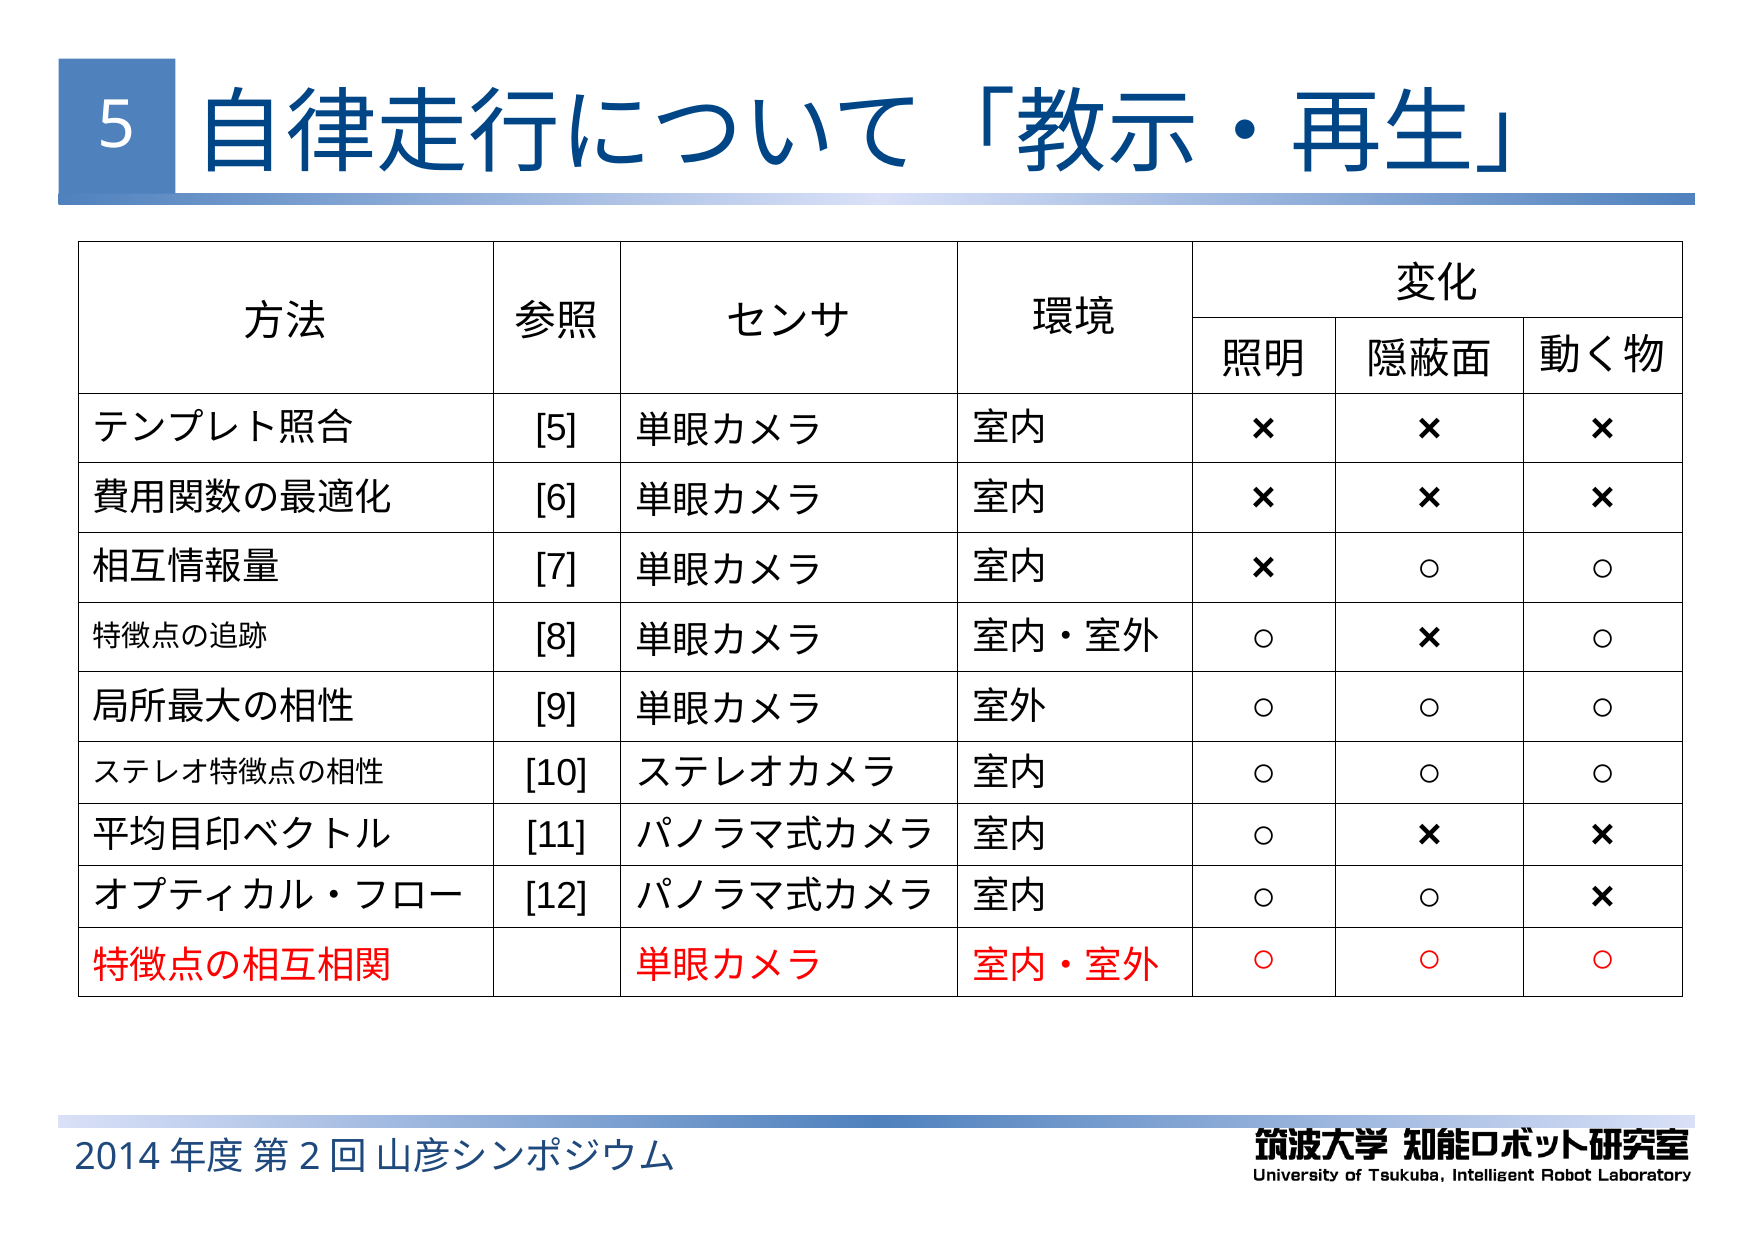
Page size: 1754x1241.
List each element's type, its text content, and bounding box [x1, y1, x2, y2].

table_header 環境 [958, 242, 1192, 393]
table_cell × [1336, 463, 1523, 532]
table_cell 特徴点の相互相関 [79, 928, 493, 996]
table_cell 局所最大の相性 [79, 672, 493, 741]
table_cell パノラマ式カメラ [621, 804, 957, 865]
table_cell ステレオ特徴点の相性 [79, 742, 493, 803]
table_cell ○ [1336, 928, 1523, 996]
table_cell ○ [1524, 672, 1682, 741]
table_cell × [1524, 866, 1682, 927]
table_cell 隠蔽面 [1336, 318, 1523, 393]
picture [1252, 1127, 1691, 1182]
table_cell 室内 [958, 866, 1192, 927]
table_cell [6] [494, 463, 620, 532]
table_cell ○ [1524, 603, 1682, 671]
table_cell テンプレト照合 [79, 394, 493, 462]
table_cell × [1193, 533, 1335, 602]
table_cell ○ [1524, 742, 1682, 803]
table_cell 室内・室外 [958, 928, 1192, 996]
table_cell 室内・室外 [958, 603, 1192, 671]
table_cell 特徴点の追跡 [79, 603, 493, 671]
table_cell 動く物 [1524, 318, 1682, 393]
table_header センサ [621, 242, 957, 393]
table_cell ○ [1336, 672, 1523, 741]
table_cell 単眼カメラ [621, 463, 957, 532]
table_cell ○ [1193, 603, 1335, 671]
table_cell [9] [494, 672, 620, 741]
table_cell × [1336, 394, 1523, 462]
table_cell [5] [494, 394, 620, 462]
table_cell ○ [1193, 742, 1335, 803]
table_cell 室外 [958, 672, 1192, 741]
table_cell ○ [1336, 533, 1523, 602]
table_cell 室内 [958, 804, 1192, 865]
table_cell × [1193, 394, 1335, 462]
table_cell ○ [1524, 533, 1682, 602]
table_cell [7] [494, 533, 620, 602]
table_cell 照明 [1193, 318, 1335, 393]
table_header 方法 [79, 242, 493, 393]
table_cell 単眼カメラ [621, 603, 957, 671]
table_cell 単眼カメラ [621, 672, 957, 741]
table_header 参照 [494, 242, 620, 393]
table_cell × [1524, 804, 1682, 865]
table_cell パノラマ式カメラ [621, 866, 957, 927]
table_cell 平均目印ベクトル [79, 804, 493, 865]
table_cell [494, 928, 620, 996]
table_cell ○ [1524, 928, 1682, 996]
table_cell 単眼カメラ [621, 394, 957, 462]
table_cell [12] [494, 866, 620, 927]
table_cell 費用関数の最適化 [79, 463, 493, 532]
table_cell × [1524, 463, 1682, 532]
table_cell [8] [494, 603, 620, 671]
table_cell 室内 [958, 533, 1192, 602]
title 自律走行について「教示・再生」 [193, 61, 1651, 205]
table_cell 相互情報量 [79, 533, 493, 602]
table_cell × [1524, 394, 1682, 462]
table_cell 単眼カメラ [621, 928, 957, 996]
table_cell 単眼カメラ [621, 533, 957, 602]
table_cell 室内 [958, 742, 1192, 803]
table_cell ○ [1193, 804, 1335, 865]
table_cell [10] [494, 742, 620, 803]
table_cell 室内 [958, 394, 1192, 462]
table_cell × [1336, 603, 1523, 671]
table_cell × [1336, 804, 1523, 865]
table_cell ステレオカメラ [621, 742, 957, 803]
table_cell × [1193, 463, 1335, 532]
table_cell 室内 [958, 463, 1192, 532]
table_cell ○ [1336, 866, 1523, 927]
table_cell [11] [494, 804, 620, 865]
table_header 変化 [1193, 242, 1682, 317]
table_cell ○ [1193, 866, 1335, 927]
table_cell オプティカル・フロー [79, 866, 493, 927]
table_cell ○ [1193, 672, 1335, 741]
table_cell ○ [1193, 928, 1335, 996]
table_cell ○ [1336, 742, 1523, 803]
